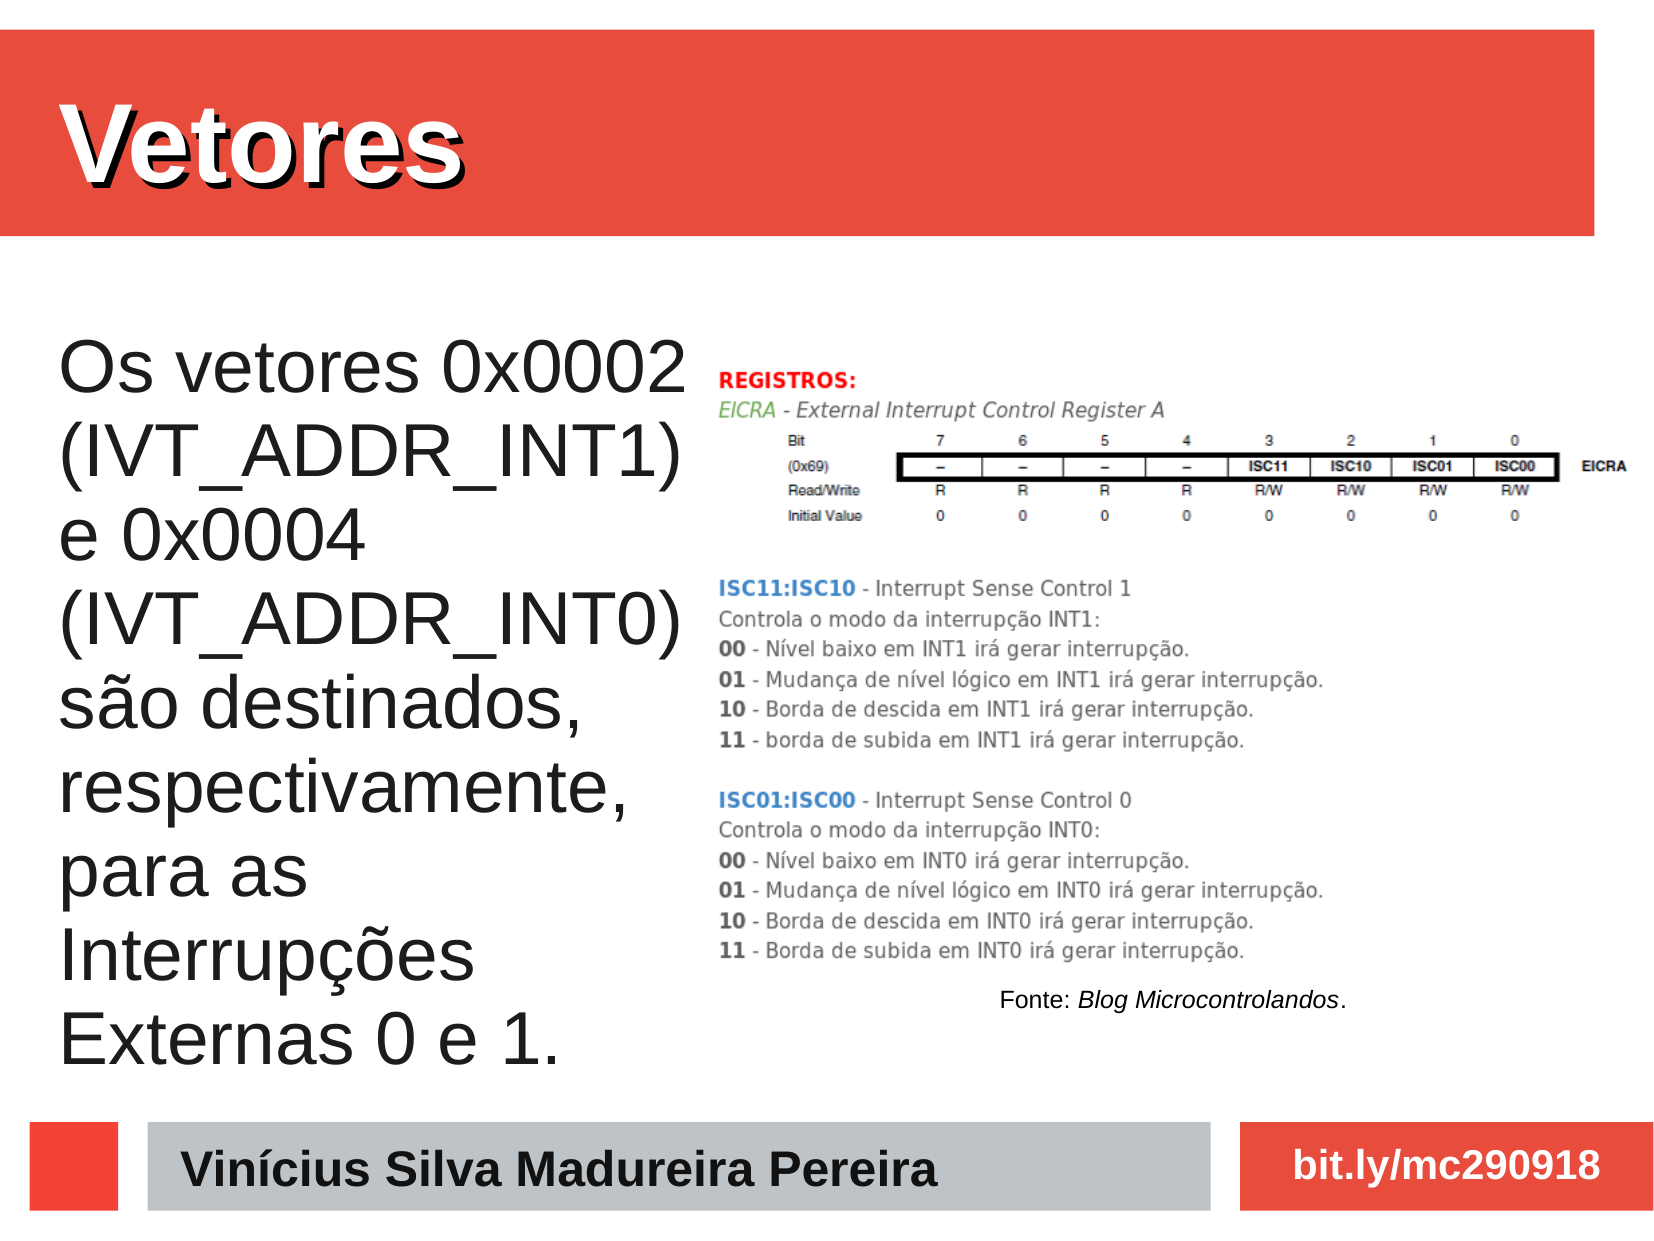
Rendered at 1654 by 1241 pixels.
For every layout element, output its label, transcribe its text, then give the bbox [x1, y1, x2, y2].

title Vetores [59, 59, 1595, 207]
text_box bit.ly/mc290918 [1228, 1133, 1654, 1205]
list Os vetores 0x0002 (IVT_ADDR_INT1) e 0x0004 (IVT_ADDR_INT0) são destinados, respectivamente, para as Interrupções Externas 0 e 1. [59, 324, 709, 1093]
text_box Vinícius Silva Madureira Pereira [165, 1133, 1170, 1205]
picture [708, 348, 1638, 981]
